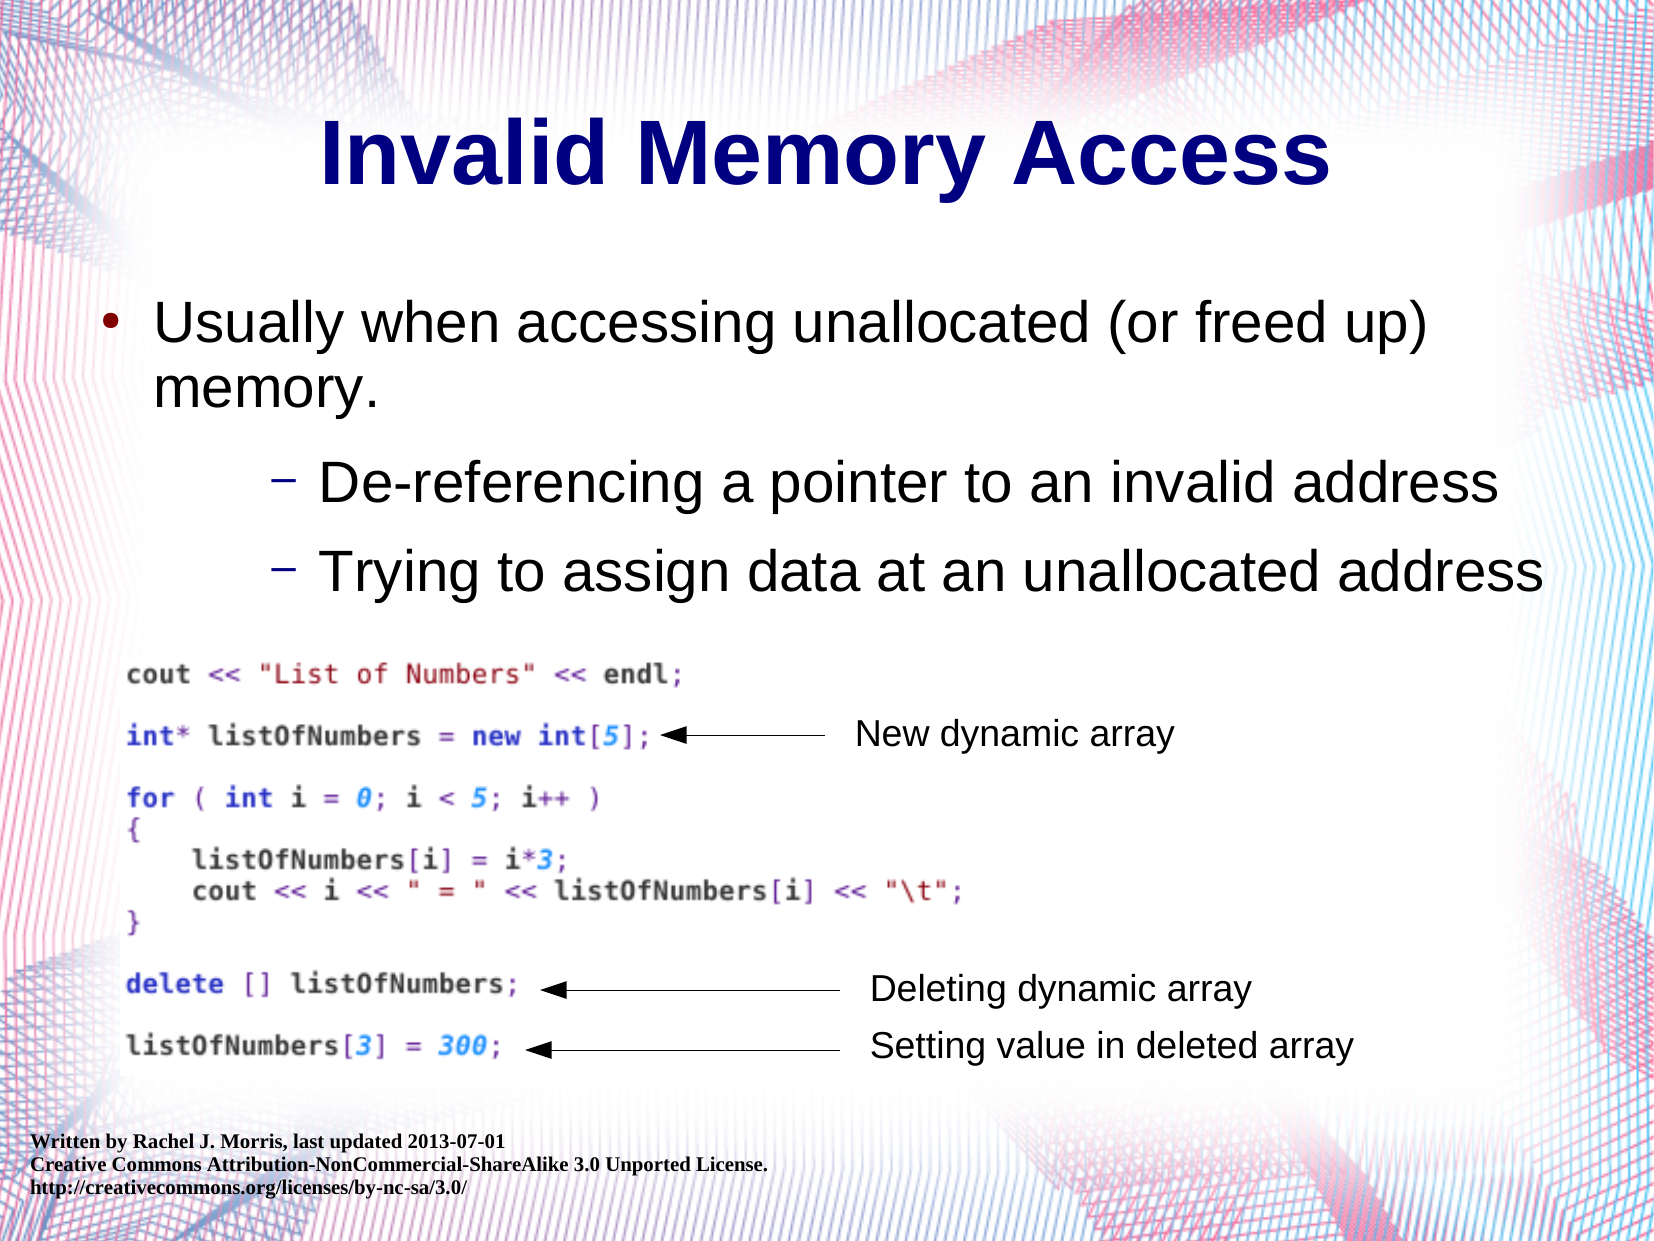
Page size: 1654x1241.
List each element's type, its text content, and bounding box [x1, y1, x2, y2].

text_box Setting value in deleted array [855, 1016, 1396, 1074]
title Invalid Memory Access [82, 49, 1571, 257]
picture [0, 0, 1654, 1241]
text_box New dynamic array [840, 705, 1381, 762]
list Usually when accessing unallocated (or freed up) memory. De-referencing a pointer to an invalid address Trying to assign data at an unallocated address [82, 290, 1571, 631]
text_box Deleting dynamic array [855, 960, 1441, 1017]
